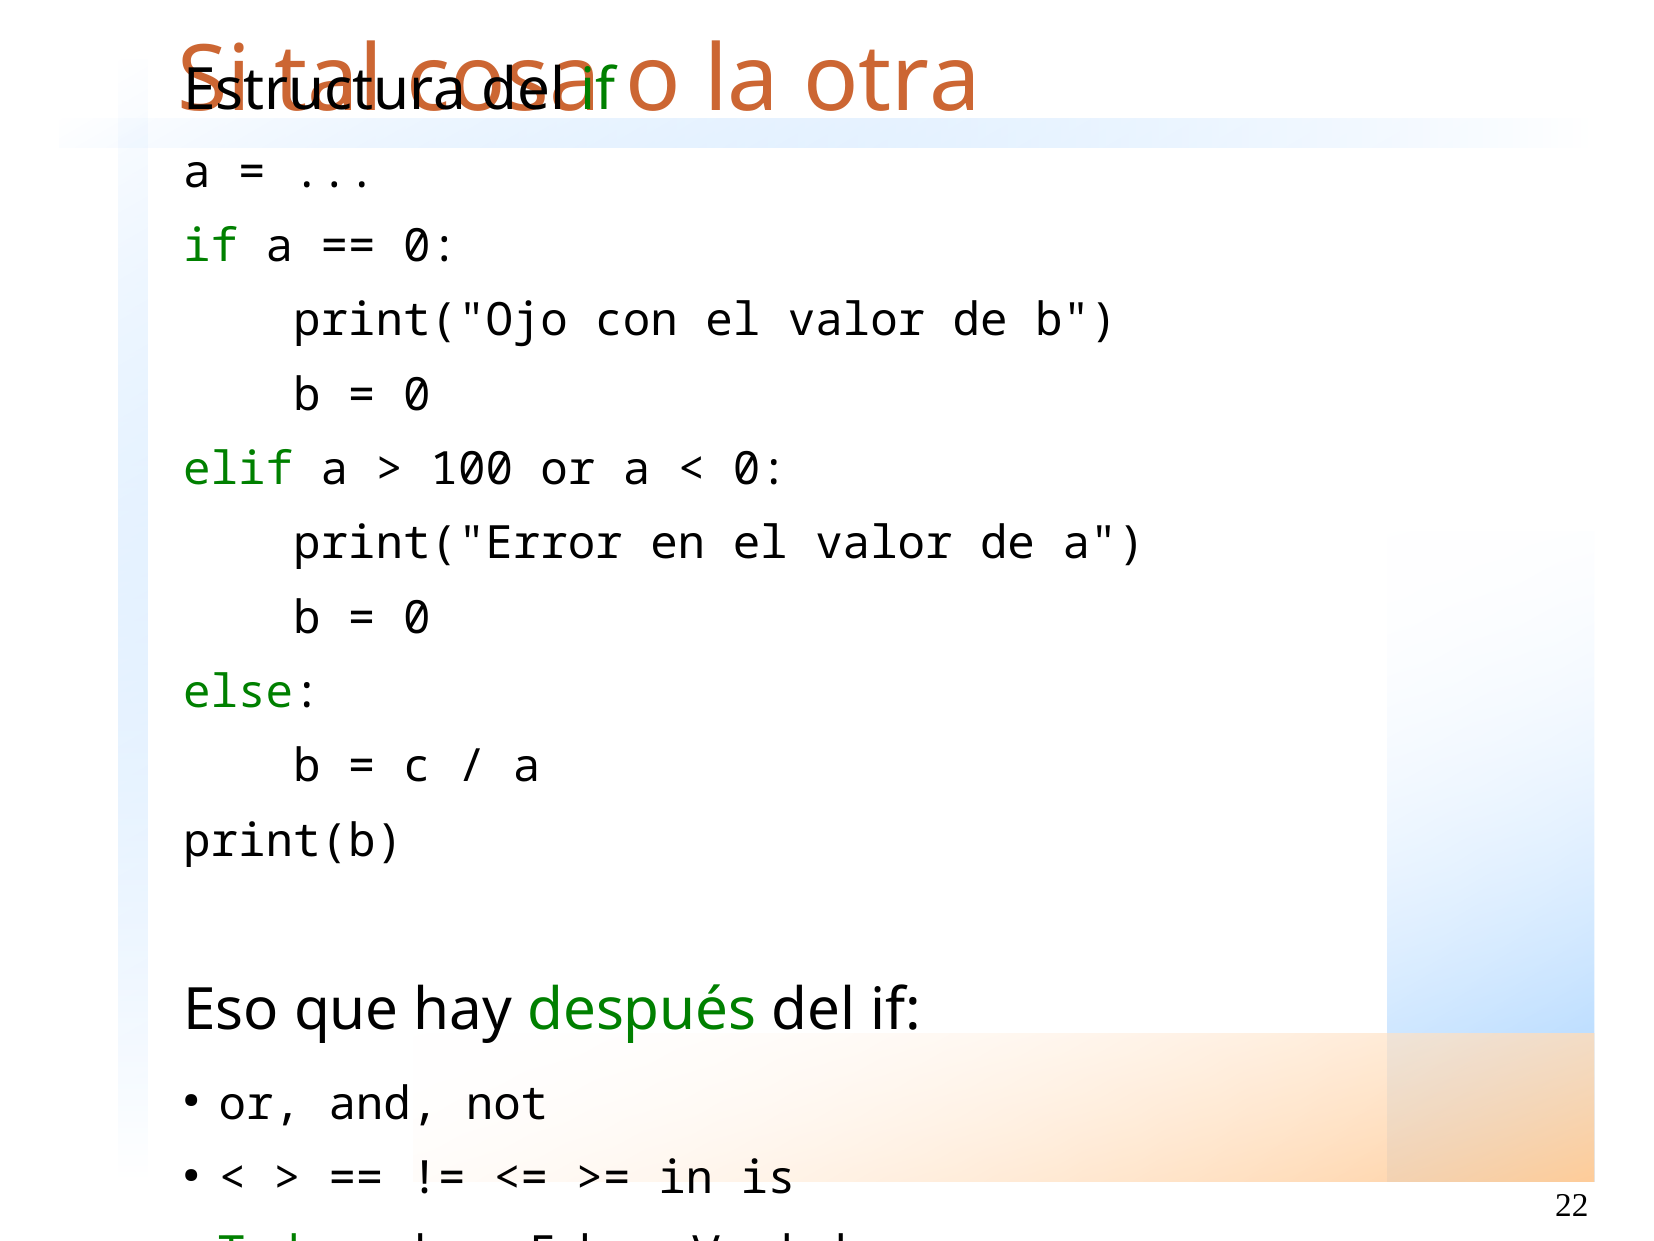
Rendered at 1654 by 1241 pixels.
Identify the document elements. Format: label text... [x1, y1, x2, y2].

text_box Estructura del if a = ... if a == 0: print("Ojo con el valor de b") b = 0 elif a > 100 or a < 0: print("Error en el valor de a") b = 0 else: b = c / a print(b) Eso que hay después del if: or, and, not < > == != <= >= in is Todo evalua a Falso o Verdadero [147, 147, 1595, 1182]
title Si tal cosa o la otra [177, 0, 1595, 147]
